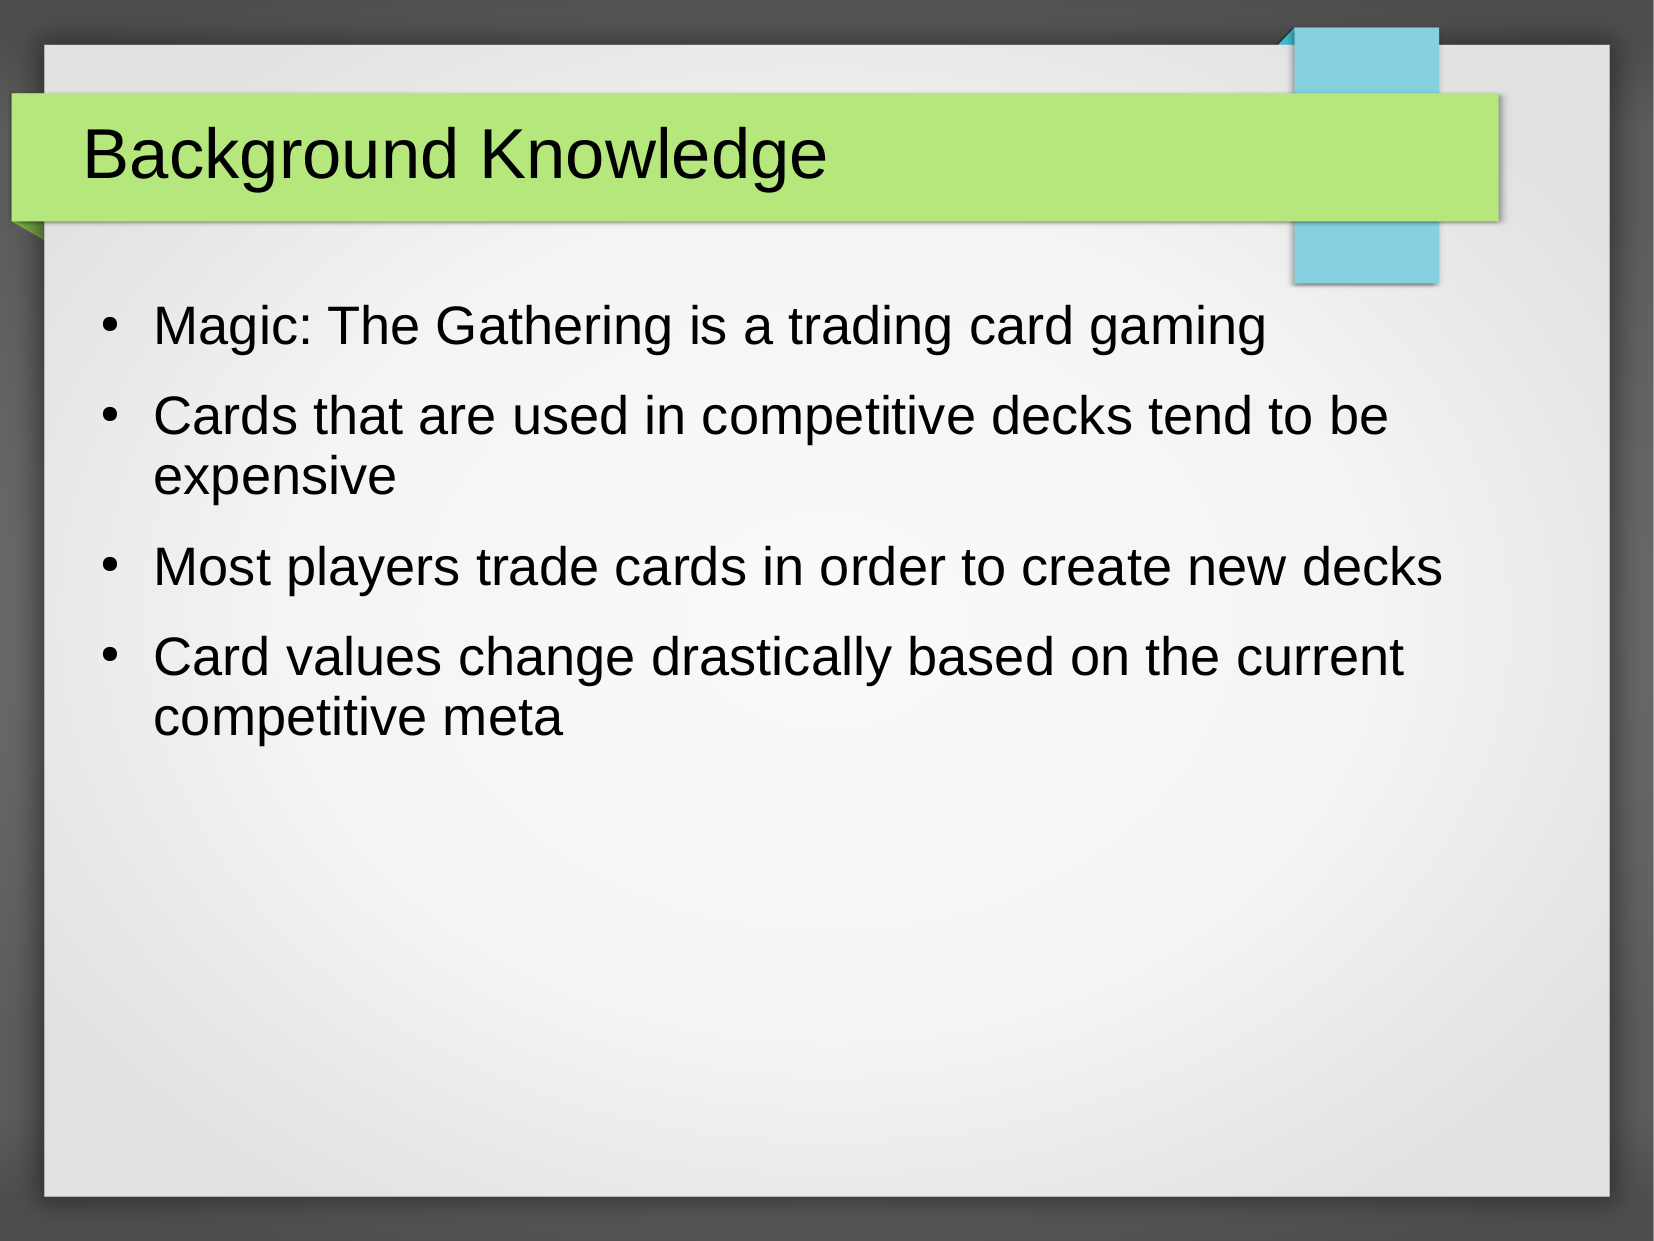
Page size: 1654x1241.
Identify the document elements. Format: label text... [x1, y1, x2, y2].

list Magic: The Gathering is a trading card gaming Cards that are used in competitive decks tend to be expensive Most players trade cards in order to create new decks Card values change drastically based on the current competitive meta [82, 295, 1571, 1015]
title Background Knowledge [82, 94, 1264, 213]
picture [0, 0, 1654, 1241]
